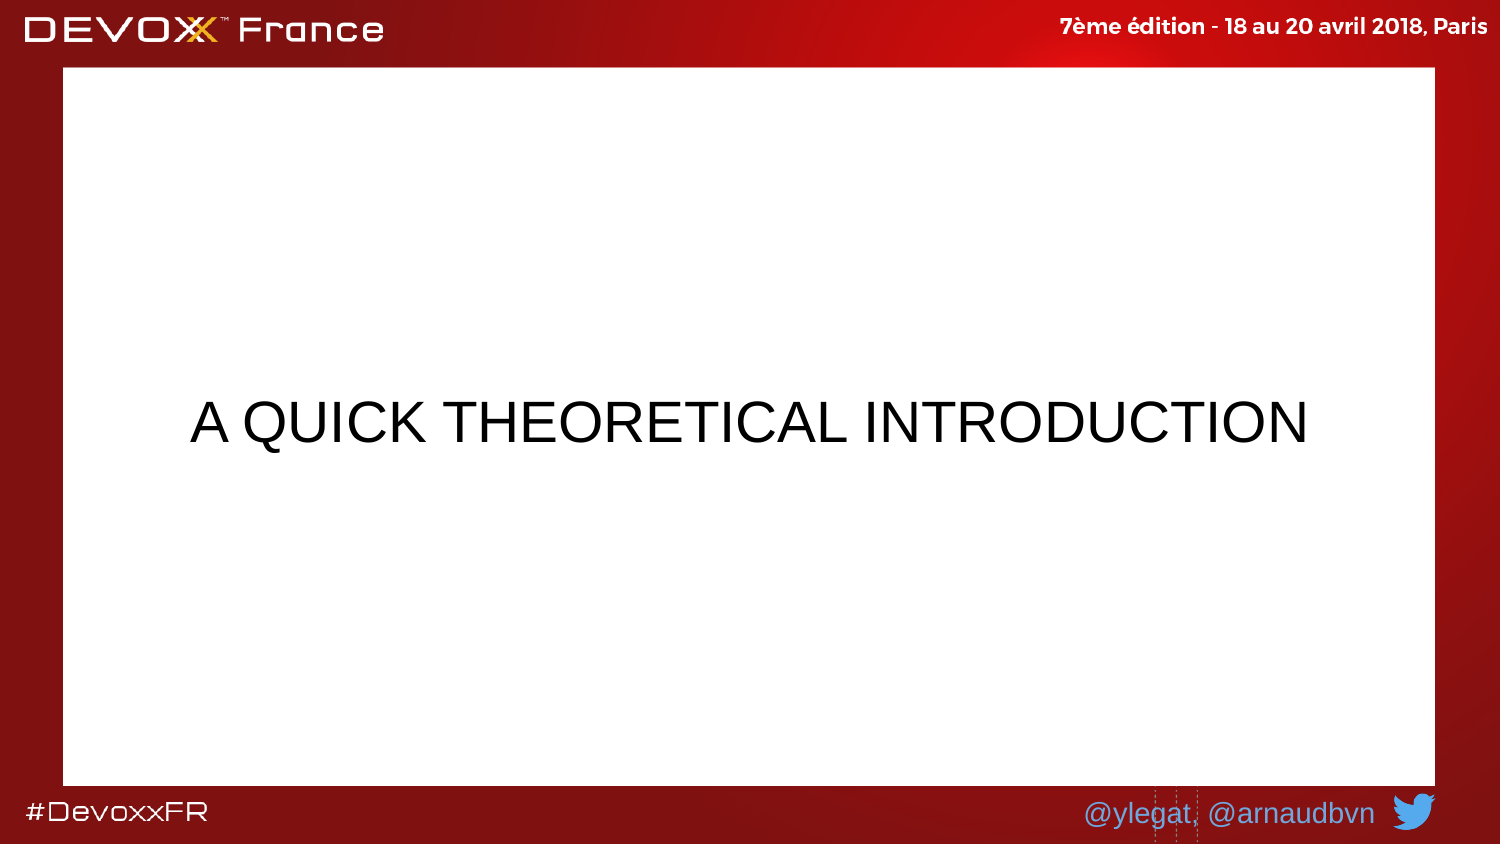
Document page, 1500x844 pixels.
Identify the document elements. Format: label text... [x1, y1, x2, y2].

picture [0, 0, 1500, 844]
title A QUICK THEORETICAL INTRODUCTION [51, 374, 1449, 470]
text_box @ylegat, @arnaudbvn [1068, 779, 1399, 844]
